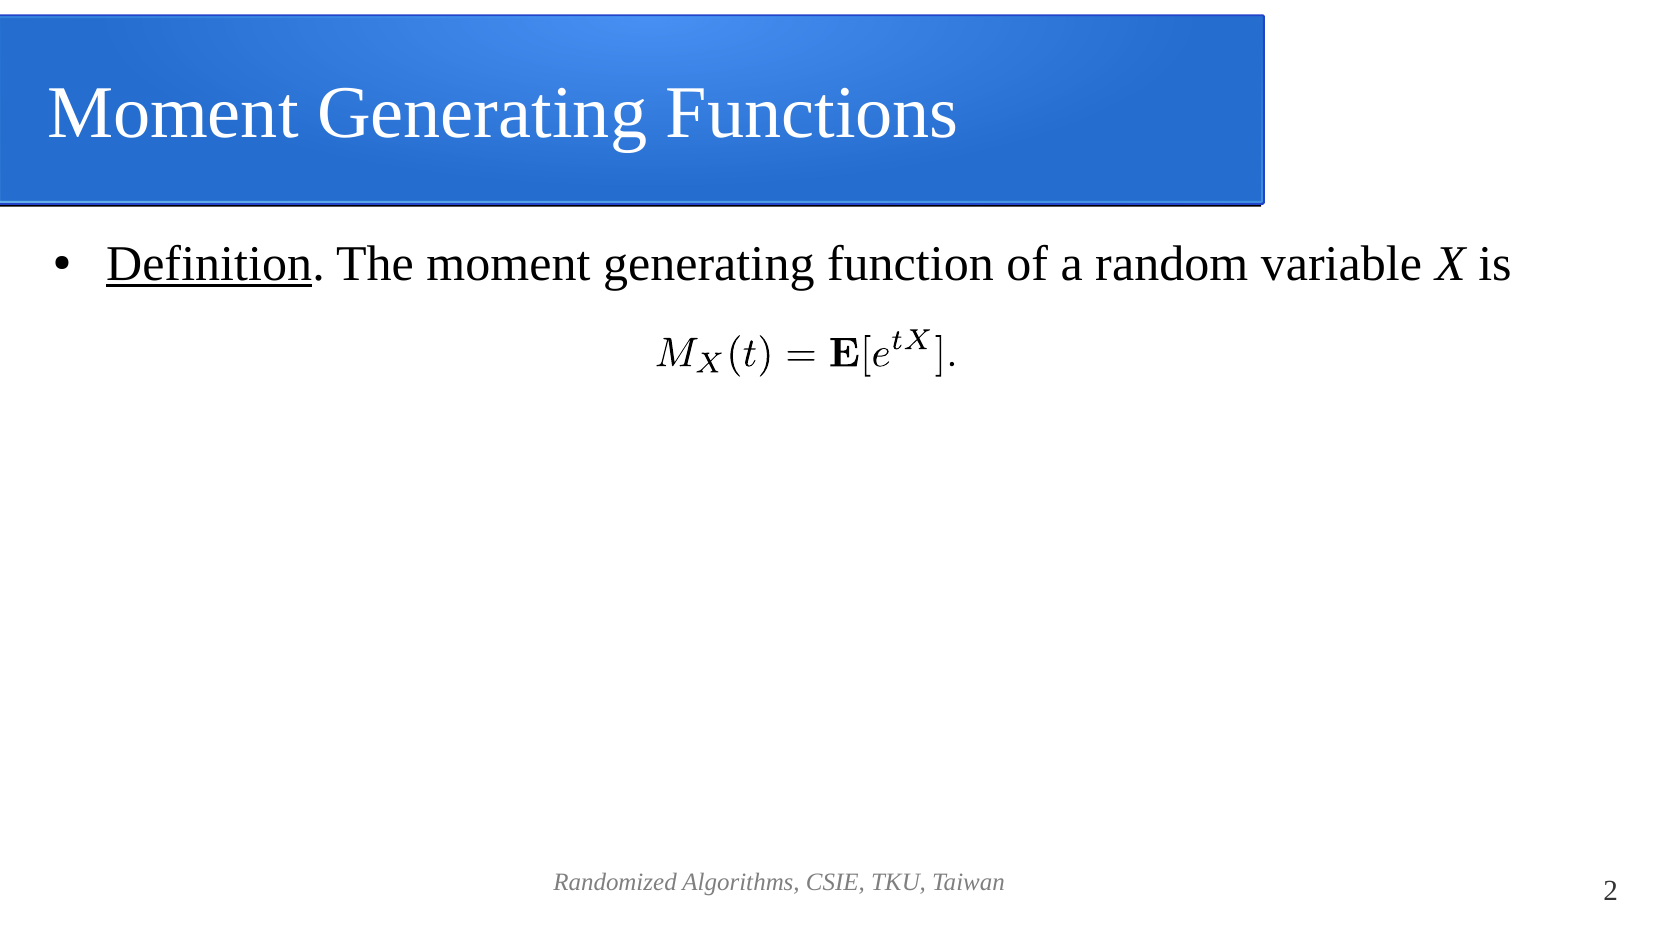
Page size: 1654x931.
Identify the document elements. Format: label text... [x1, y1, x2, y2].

picture [654, 329, 955, 377]
list Definition. The moment generating function of a random variable X is [35, 236, 1524, 776]
title Moment Generating Functions [47, 35, 1199, 189]
